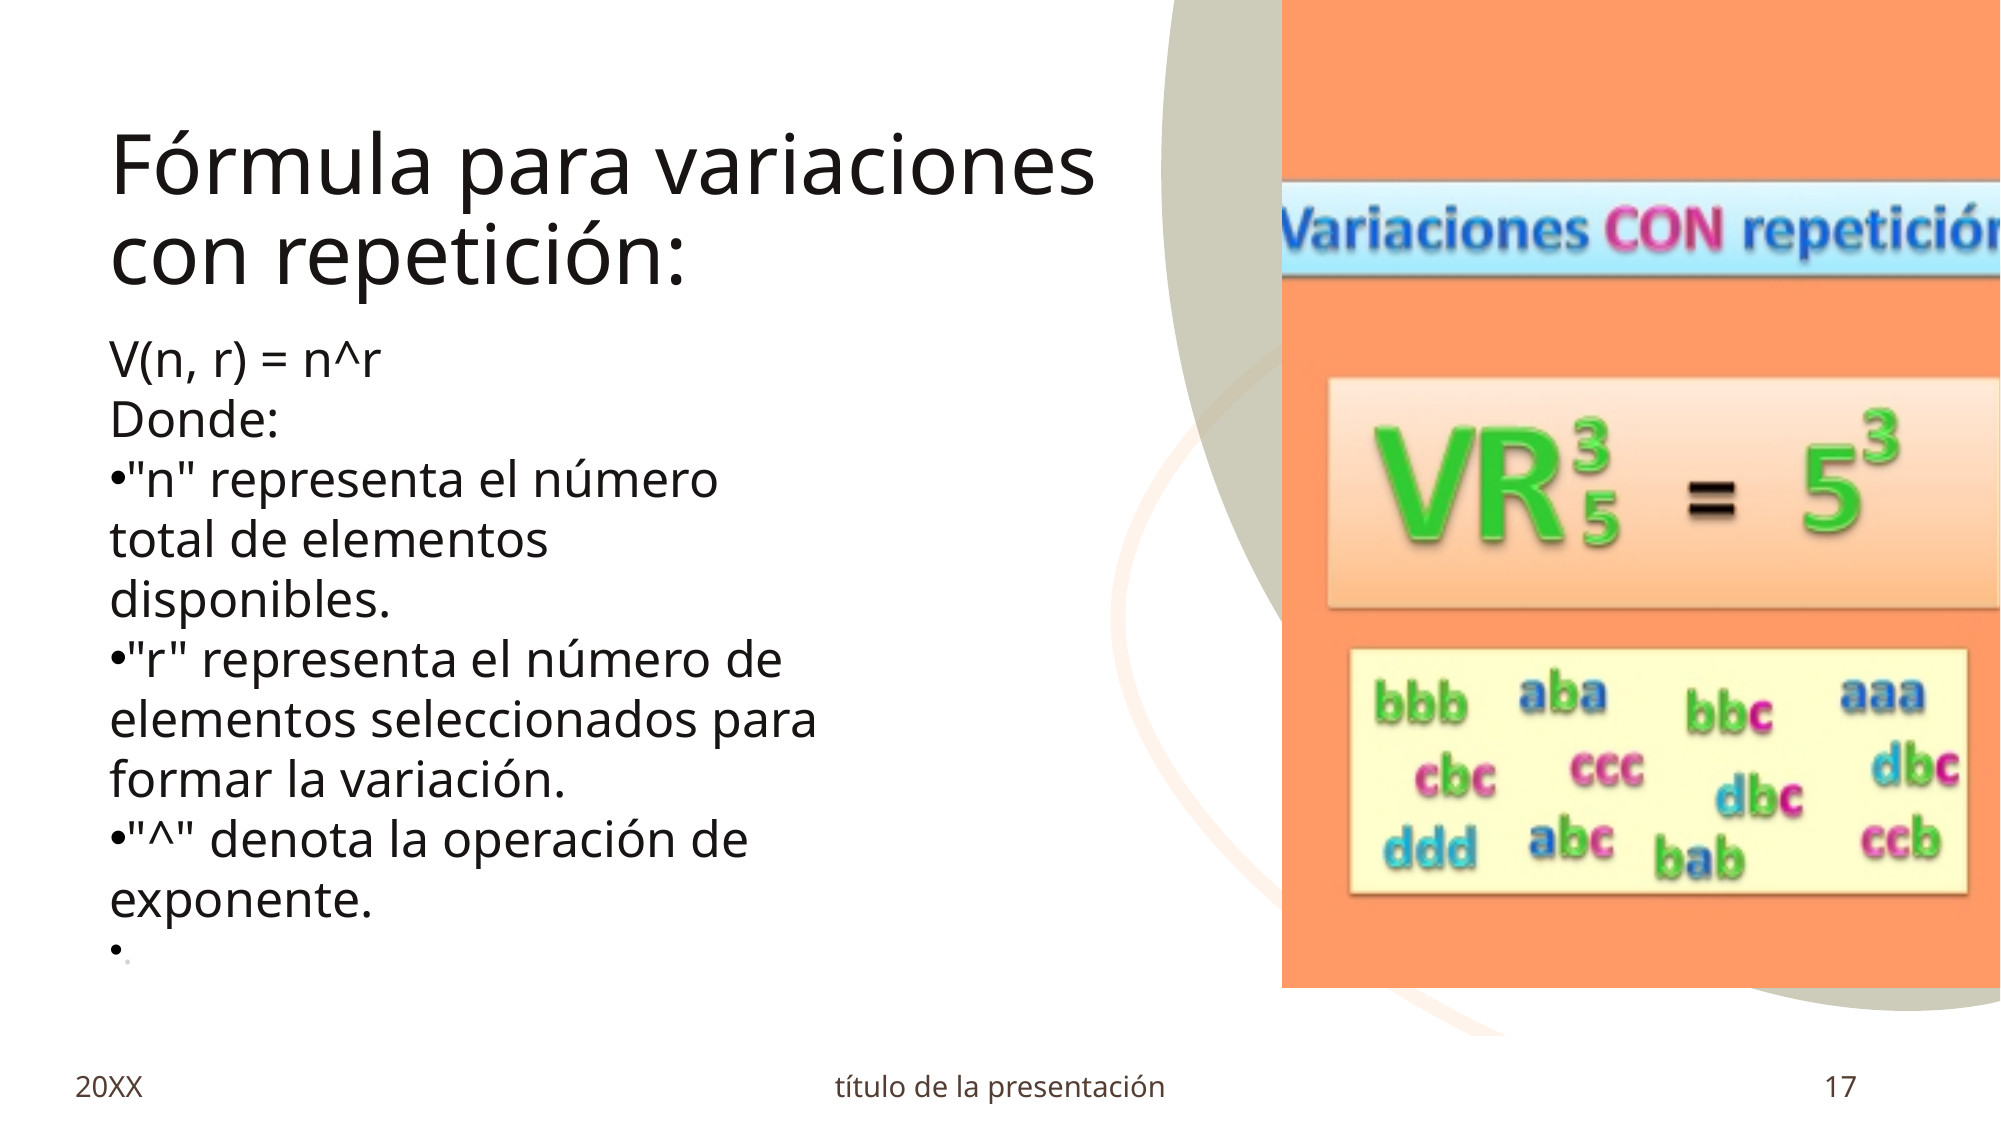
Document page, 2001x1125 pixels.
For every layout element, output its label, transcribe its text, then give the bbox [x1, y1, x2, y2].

picture [1282, 0, 2000, 988]
list V(n, r) = n^r Donde: "n" representa el número total de elementos disponibles. "r" representa el número de elementos seleccionados para formar la variación. "^" denota la operación de exponente. . [94, 319, 845, 988]
slide_number 20XX [60, 1060, 222, 1112]
title Fórmula para variaciones con repetición: [94, 115, 1162, 227]
footer título de la presentación [718, 1060, 1283, 1112]
slide_number 17 [1808, 1060, 1971, 1112]
